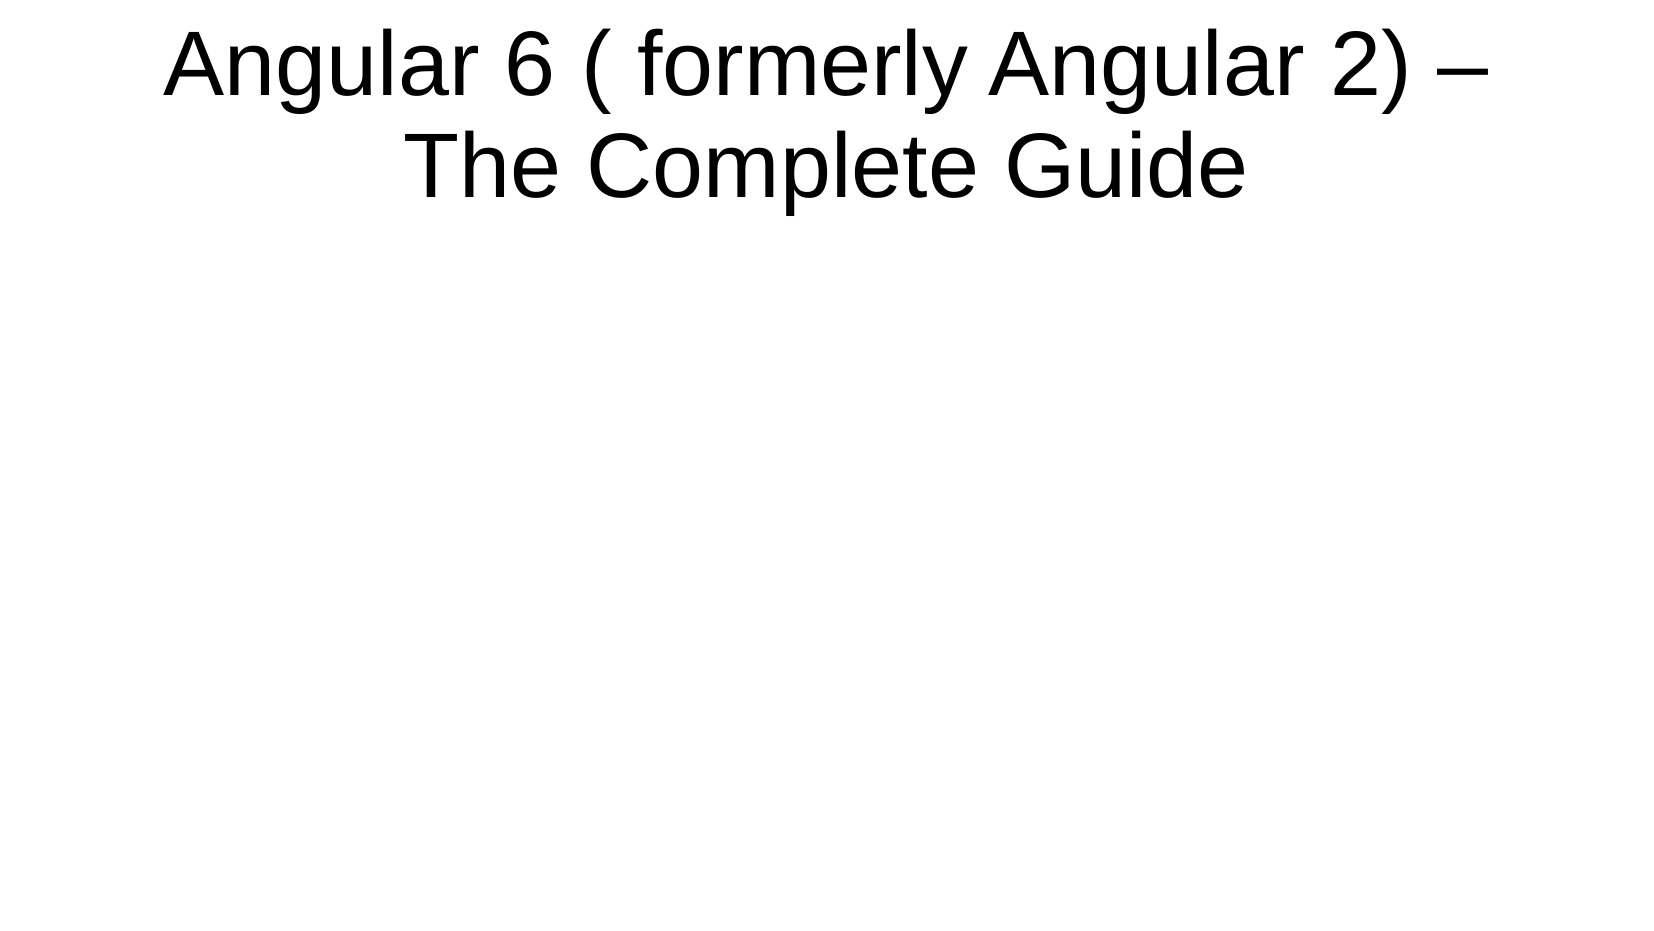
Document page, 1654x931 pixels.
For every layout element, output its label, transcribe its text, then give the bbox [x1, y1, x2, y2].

title Angular 6 ( formerly Angular 2) – The Complete Guide [82, 12, 1571, 218]
